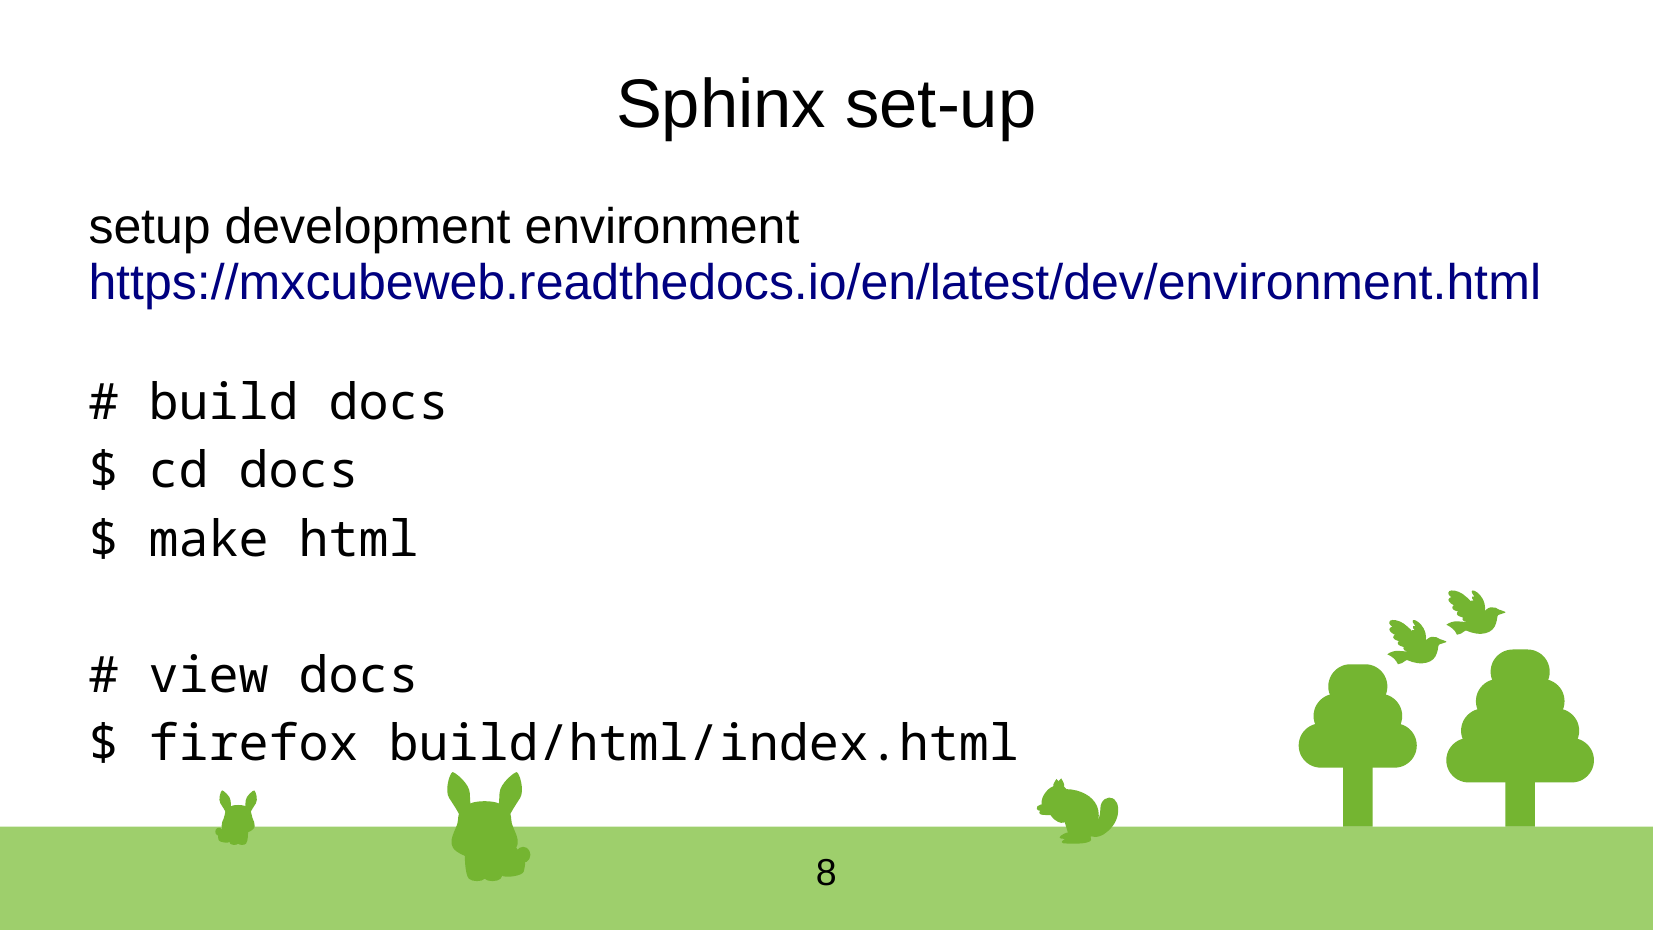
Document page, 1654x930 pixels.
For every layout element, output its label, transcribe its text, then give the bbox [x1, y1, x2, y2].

text_box <number> [17, 844, 1636, 900]
subtitle setup development environment https://mxcubeweb.readthedocs.io/en/latest/dev/environment.html # build docs $ cd docs $ make html # view docs $ firefox build/html/index.html [88, 206, 1565, 768]
title Sphinx set-up [88, 29, 1565, 178]
